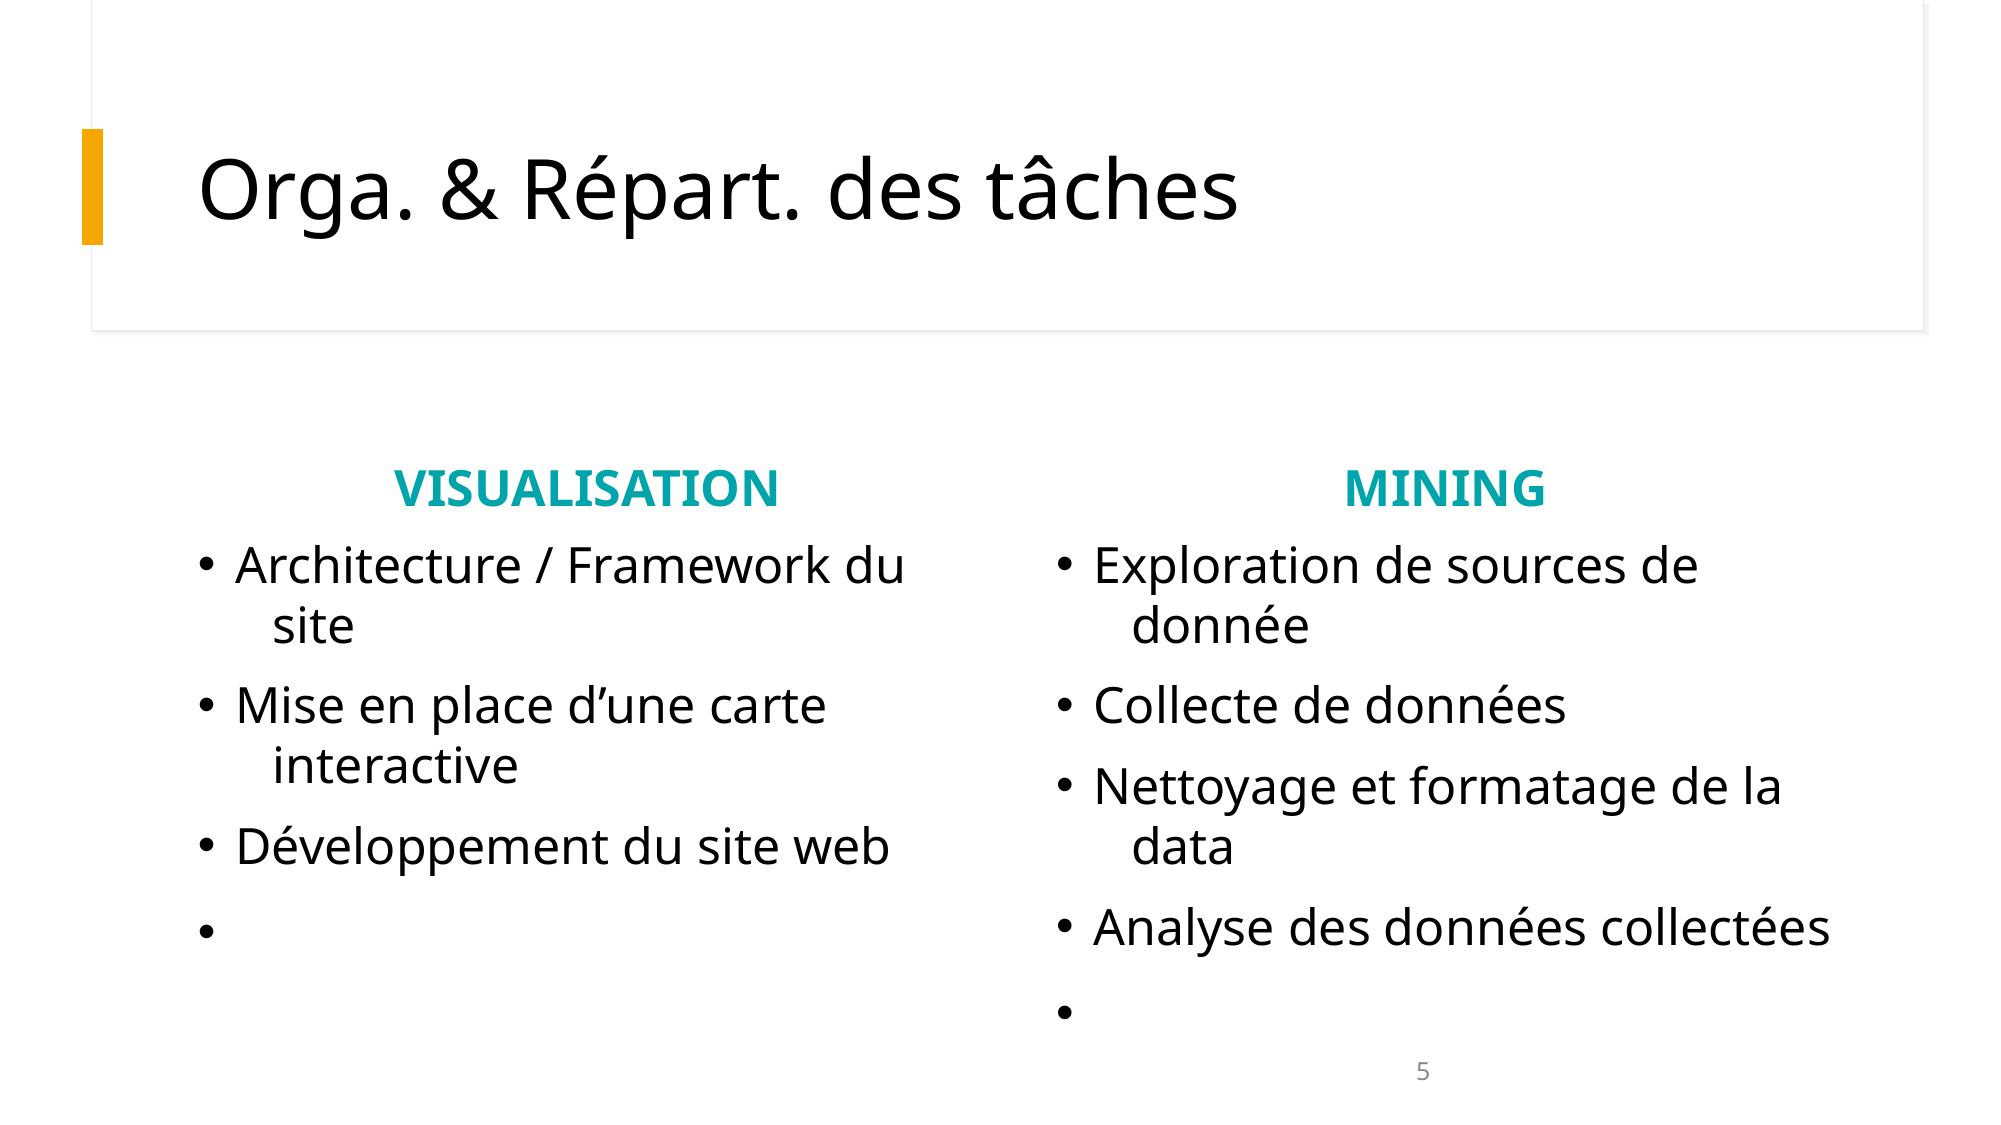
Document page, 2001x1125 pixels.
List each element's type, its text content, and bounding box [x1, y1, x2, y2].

list Exploration de sources de donnée Collecte de données Nettoyage et formatage de la data Analyse des données collectées [1041, 525, 1852, 1013]
list Architecture / Framework du site Mise en place d’une carte interactive Développement du site web [183, 525, 994, 1013]
list MINING [1041, 389, 1852, 525]
title Orga. & Répart. des tâches [183, 90, 1852, 284]
text_box [1401, 1042, 1852, 1103]
list VISUALISATION [183, 389, 994, 525]
